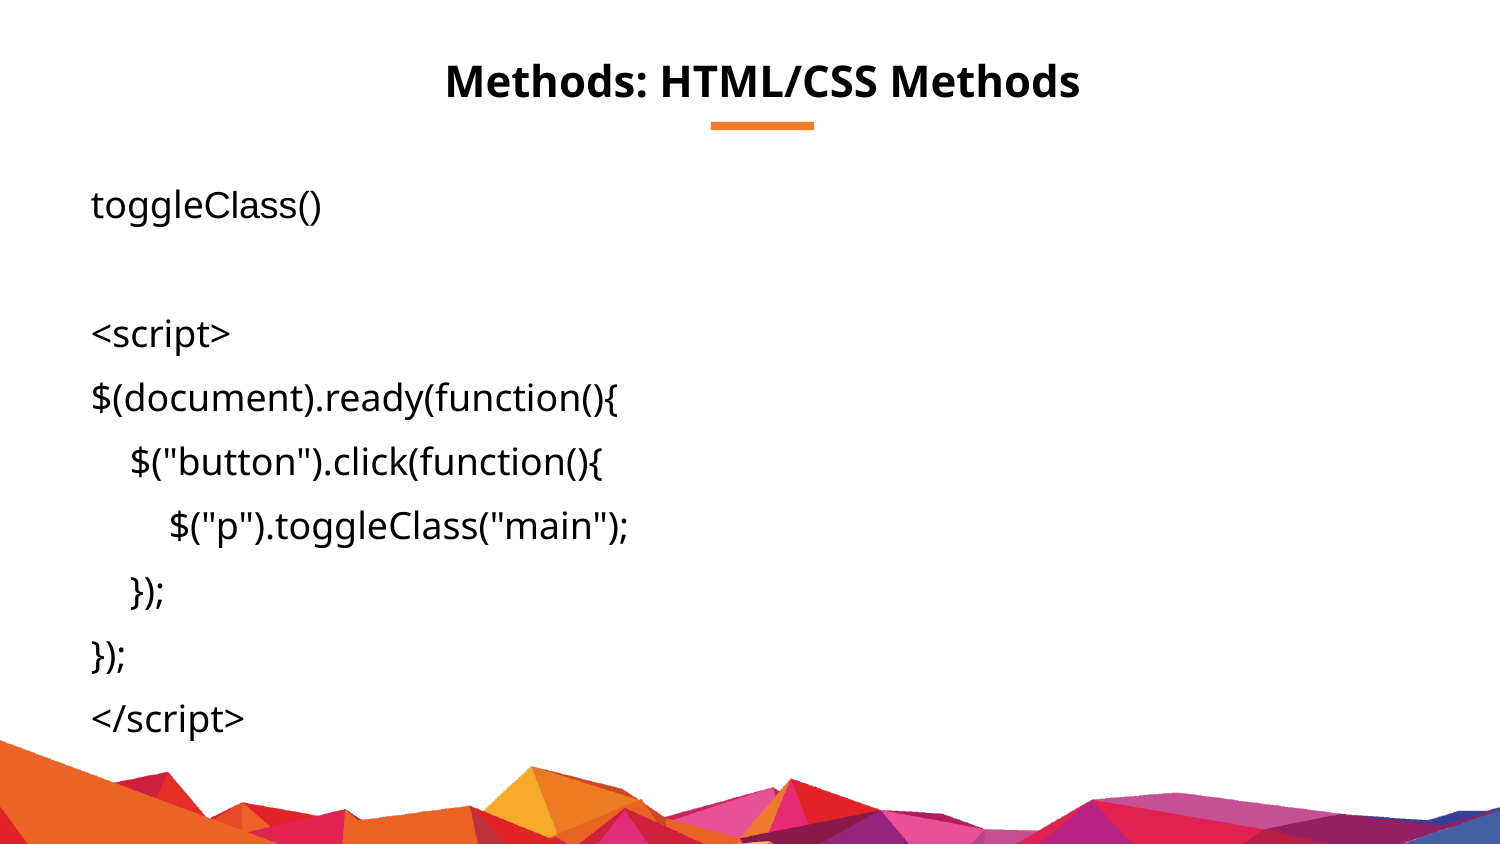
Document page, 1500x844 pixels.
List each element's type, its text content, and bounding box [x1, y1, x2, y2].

title Methods: HTML/CSS Methods [94, 39, 1431, 110]
picture [0, 740, 1500, 844]
text_box toggleClass() <script> $(document).ready(function(){ $("button").click(function(){ $("p").toggleClass("main"); }); }); </script> [75, 159, 1426, 816]
